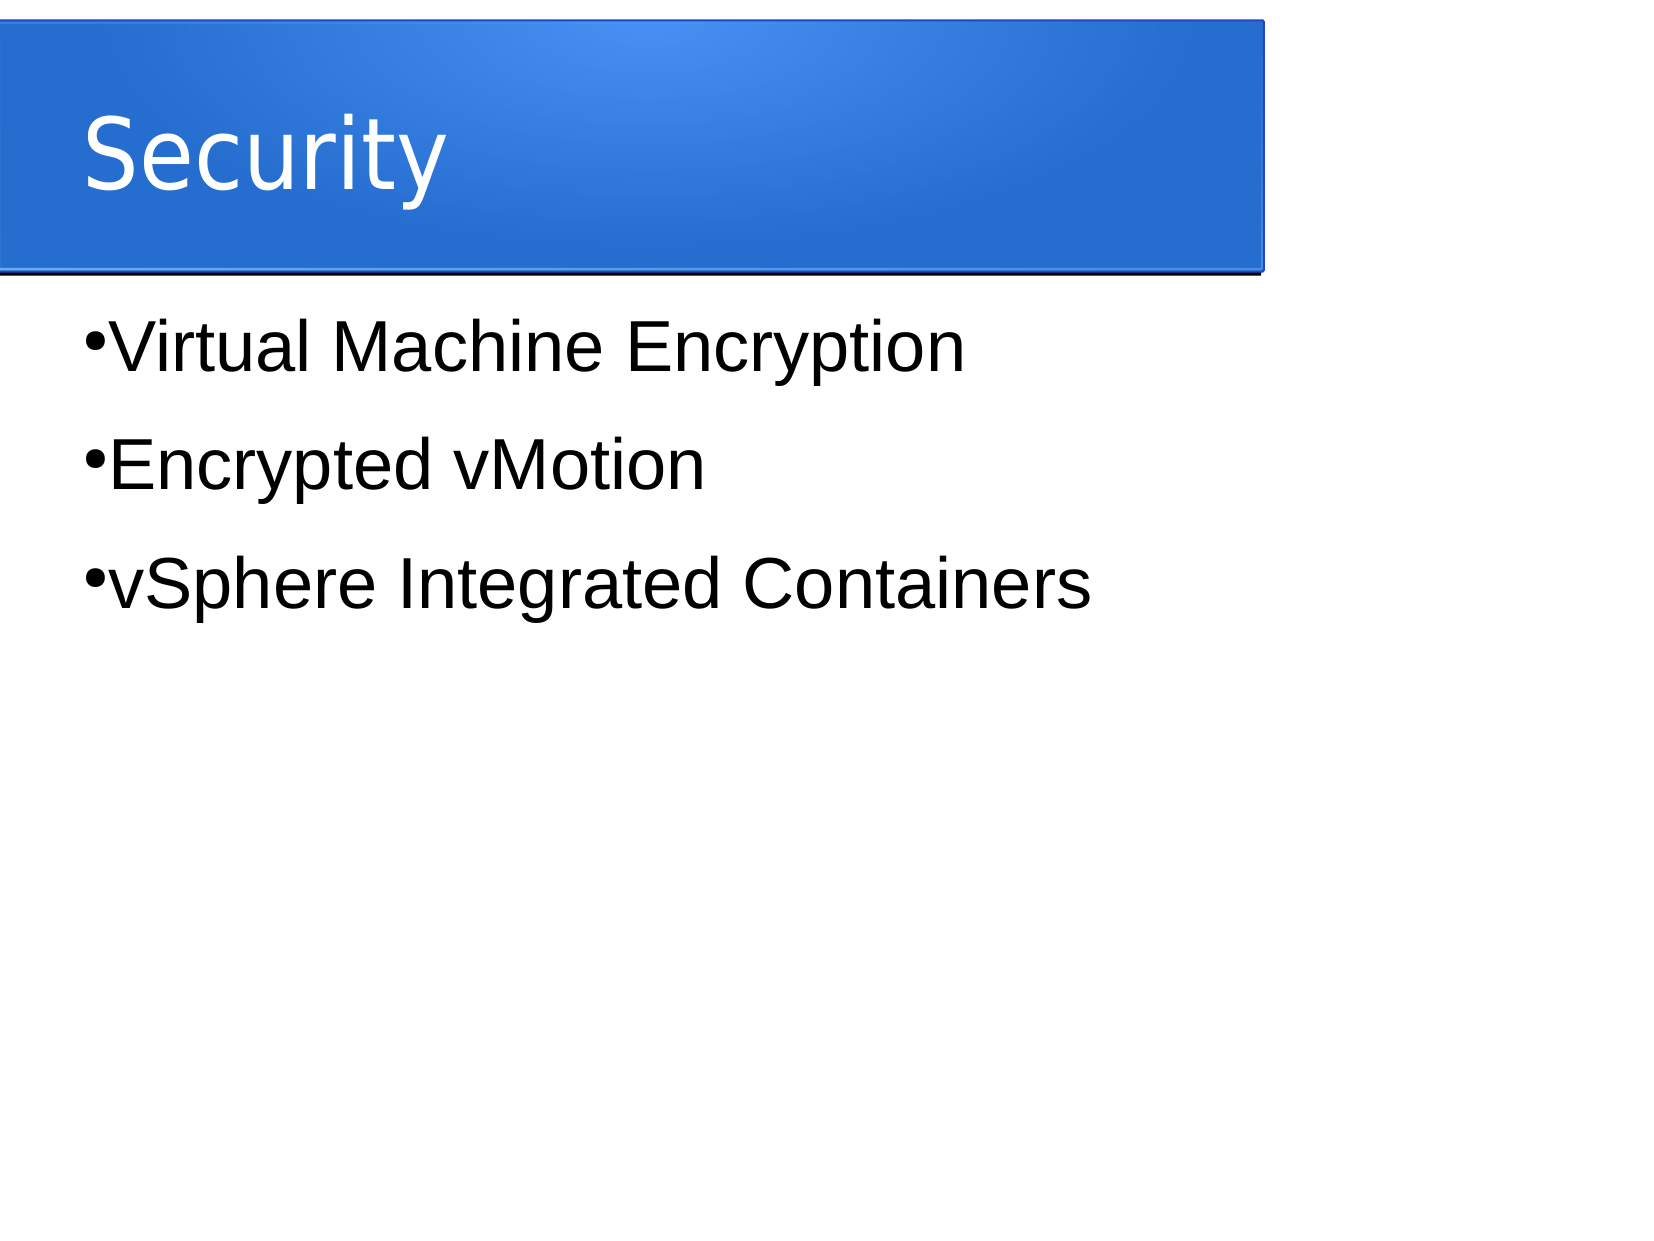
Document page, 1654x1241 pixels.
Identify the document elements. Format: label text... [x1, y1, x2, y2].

list Virtual Machine Encryption Encrypted vMotion vSphere Integrated Containers [82, 299, 1571, 1019]
title Security [82, 47, 1235, 252]
